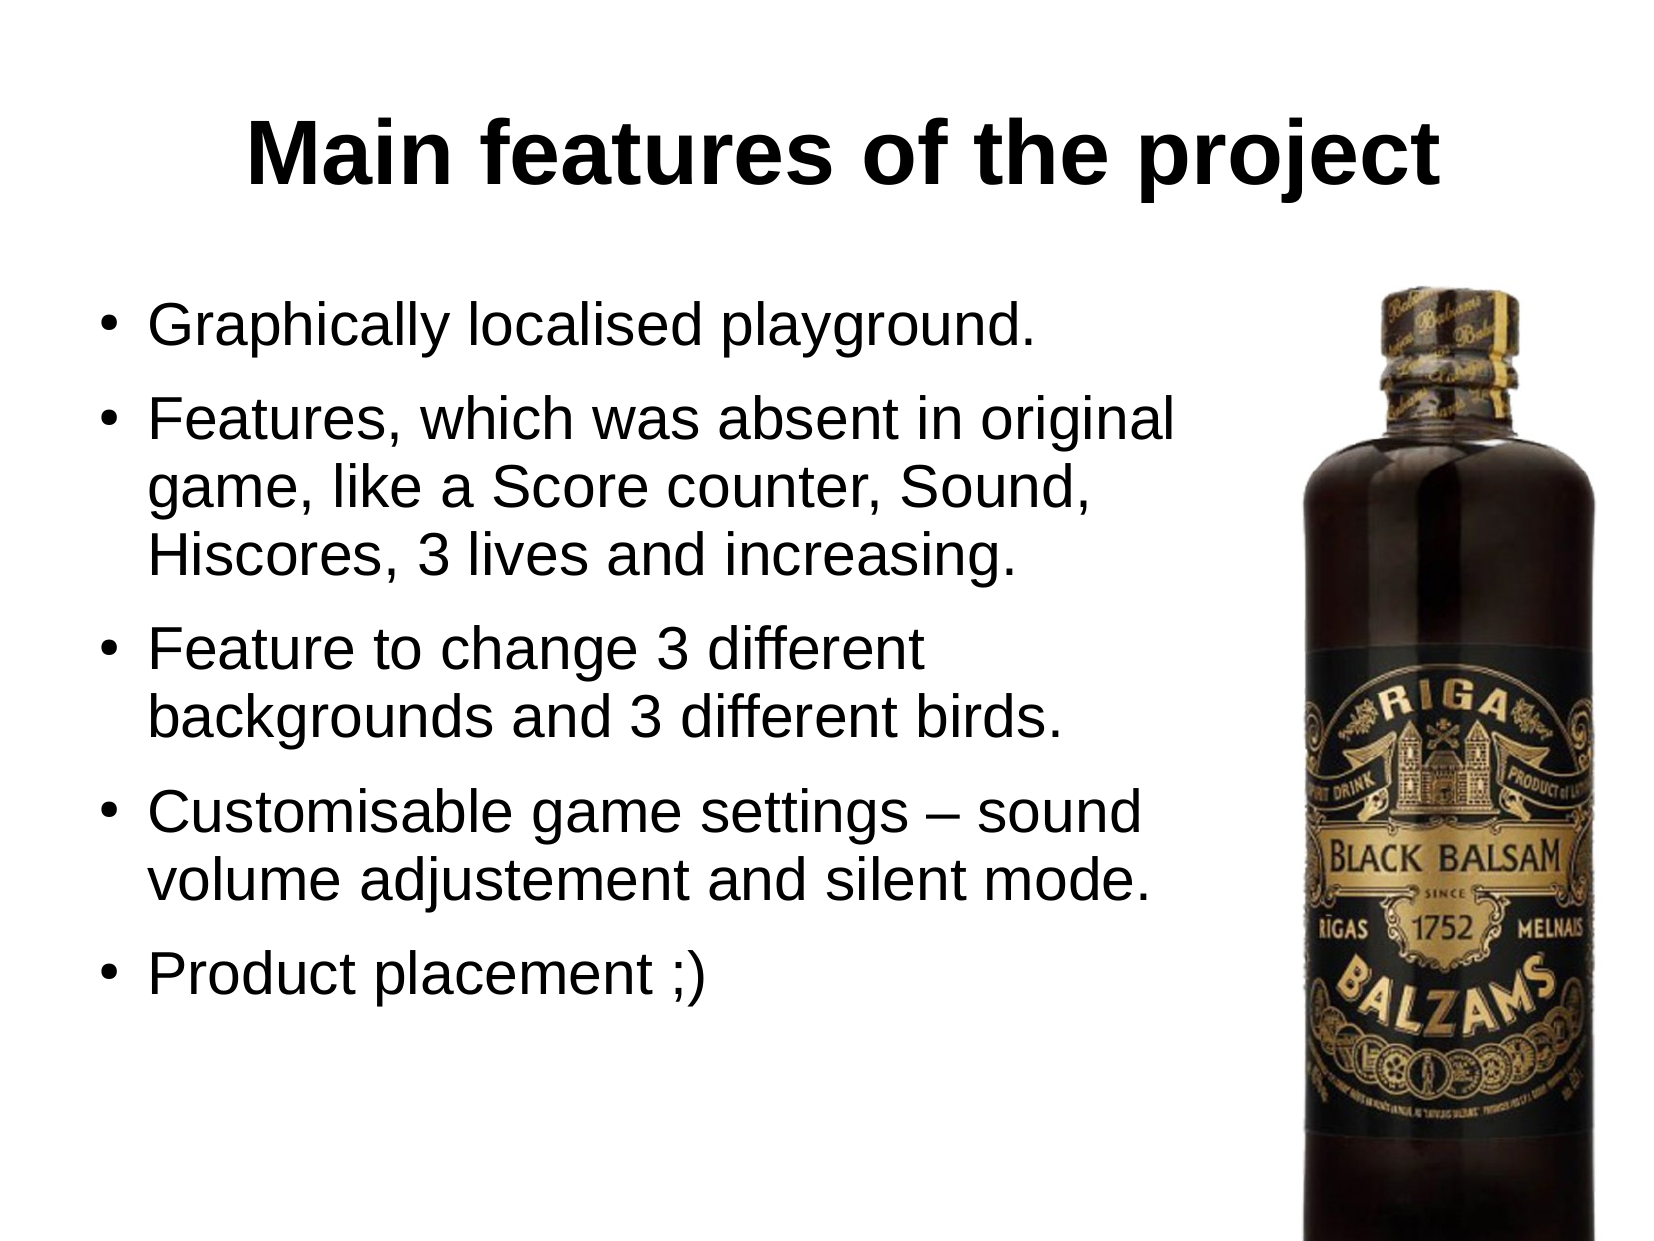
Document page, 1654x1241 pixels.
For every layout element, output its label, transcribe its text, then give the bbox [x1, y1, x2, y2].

picture [989, 184, 1653, 1241]
title Main features of the project [82, 49, 1571, 257]
list Graphically localised playground. Features, which was absent in original game, like a Score counter, Sound, Hiscores, 3 lives and increasing. Feature to change 3 different backgrounds and 3 different birds. Customisable game settings – sound volume adjustement and silent mode. Product placement ;) [82, 290, 1571, 1010]
